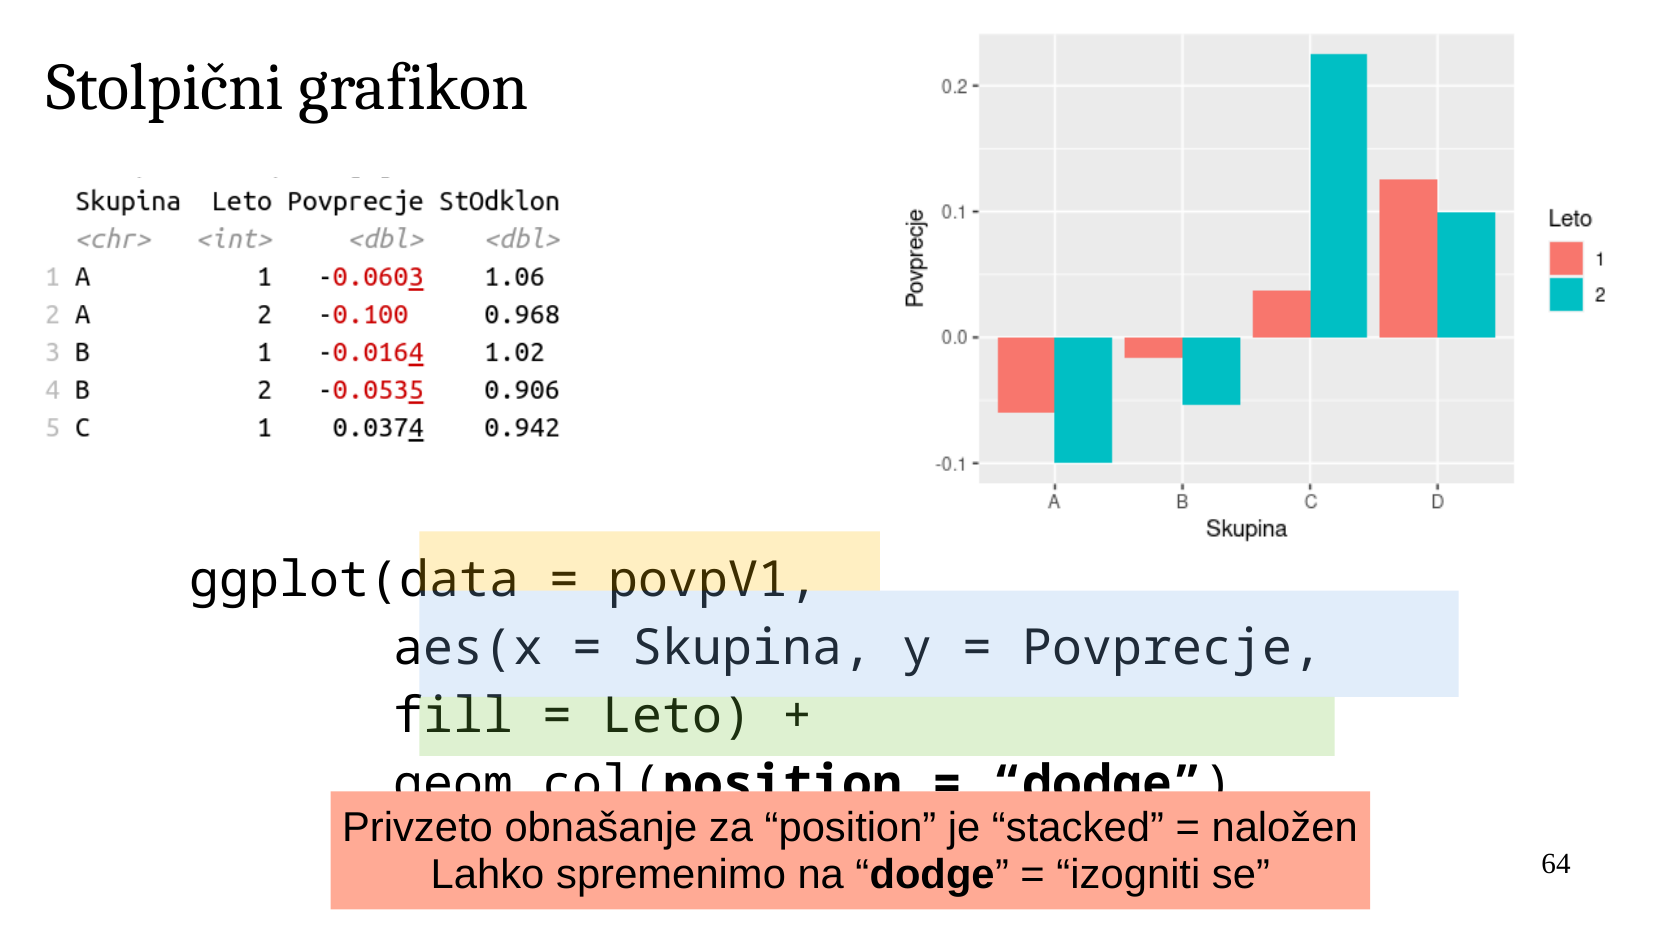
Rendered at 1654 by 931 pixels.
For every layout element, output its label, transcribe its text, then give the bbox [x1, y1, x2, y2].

list ggplot(data = povpV1, aes(x = Skupina, y = Povprecje, fill = Leto) + geom_col(position = “dodge”) [124, 542, 1613, 886]
picture [35, 177, 574, 447]
picture [895, 23, 1630, 554]
text_box [419, 531, 1459, 756]
title Stolpični grafikon [46, 33, 895, 142]
text_box Privzeto obnašanje za “position” je “stacked” = naložen Lahko spremenimo na “dodge” = “izogniti se” [330, 791, 1371, 910]
